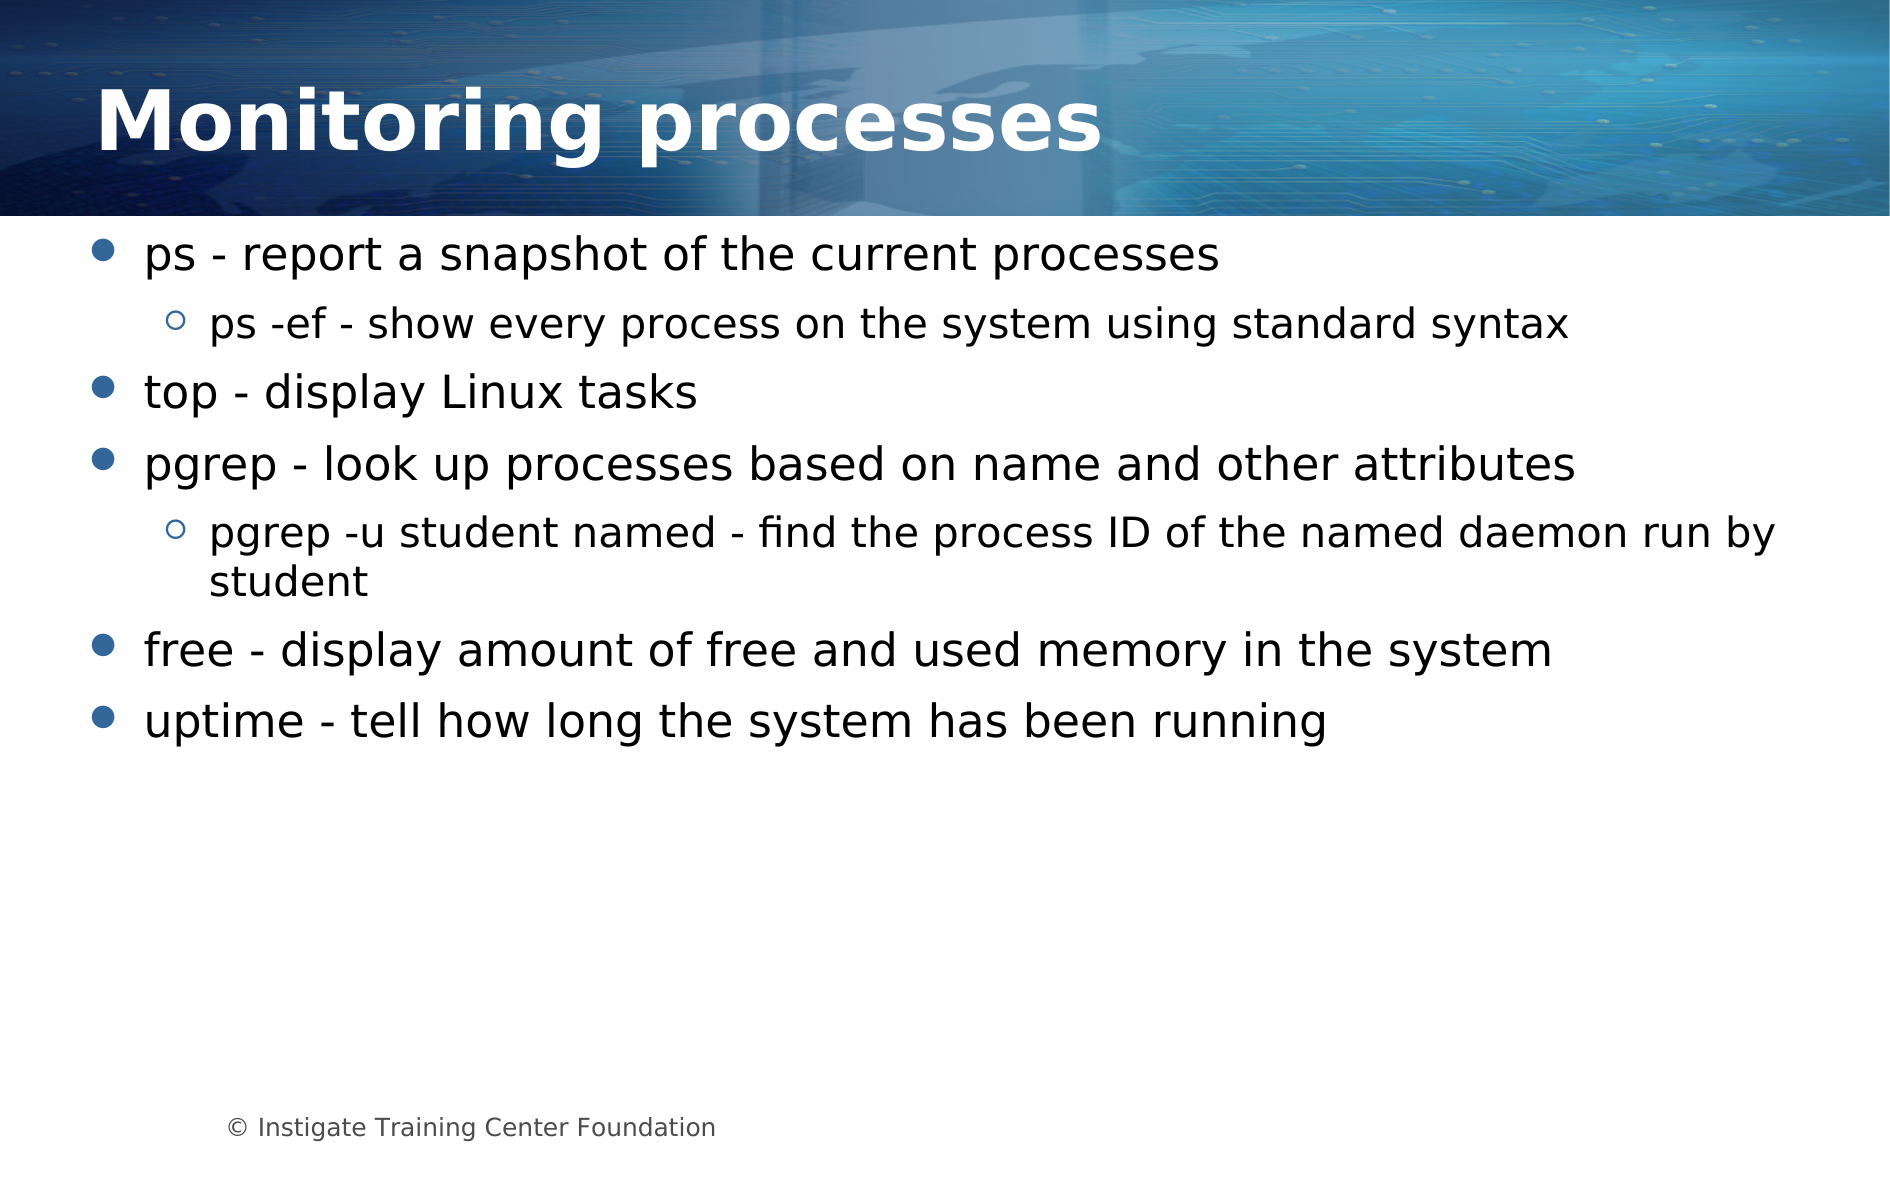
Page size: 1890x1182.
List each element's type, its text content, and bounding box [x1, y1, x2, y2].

picture [0, 0, 1890, 216]
title Monitoring processes [94, 47, 1793, 217]
list ps - report a snapshot of the current processes ps -ef - show every process on the system using standard syntax top - display Linux tasks pgrep - look up processes based on name and other attributes pgrep -u student named - find the process ID of the named daemon run by student free - display amount of free and used memory in the system uptime - tell how long the system has been running [88, 228, 1788, 914]
